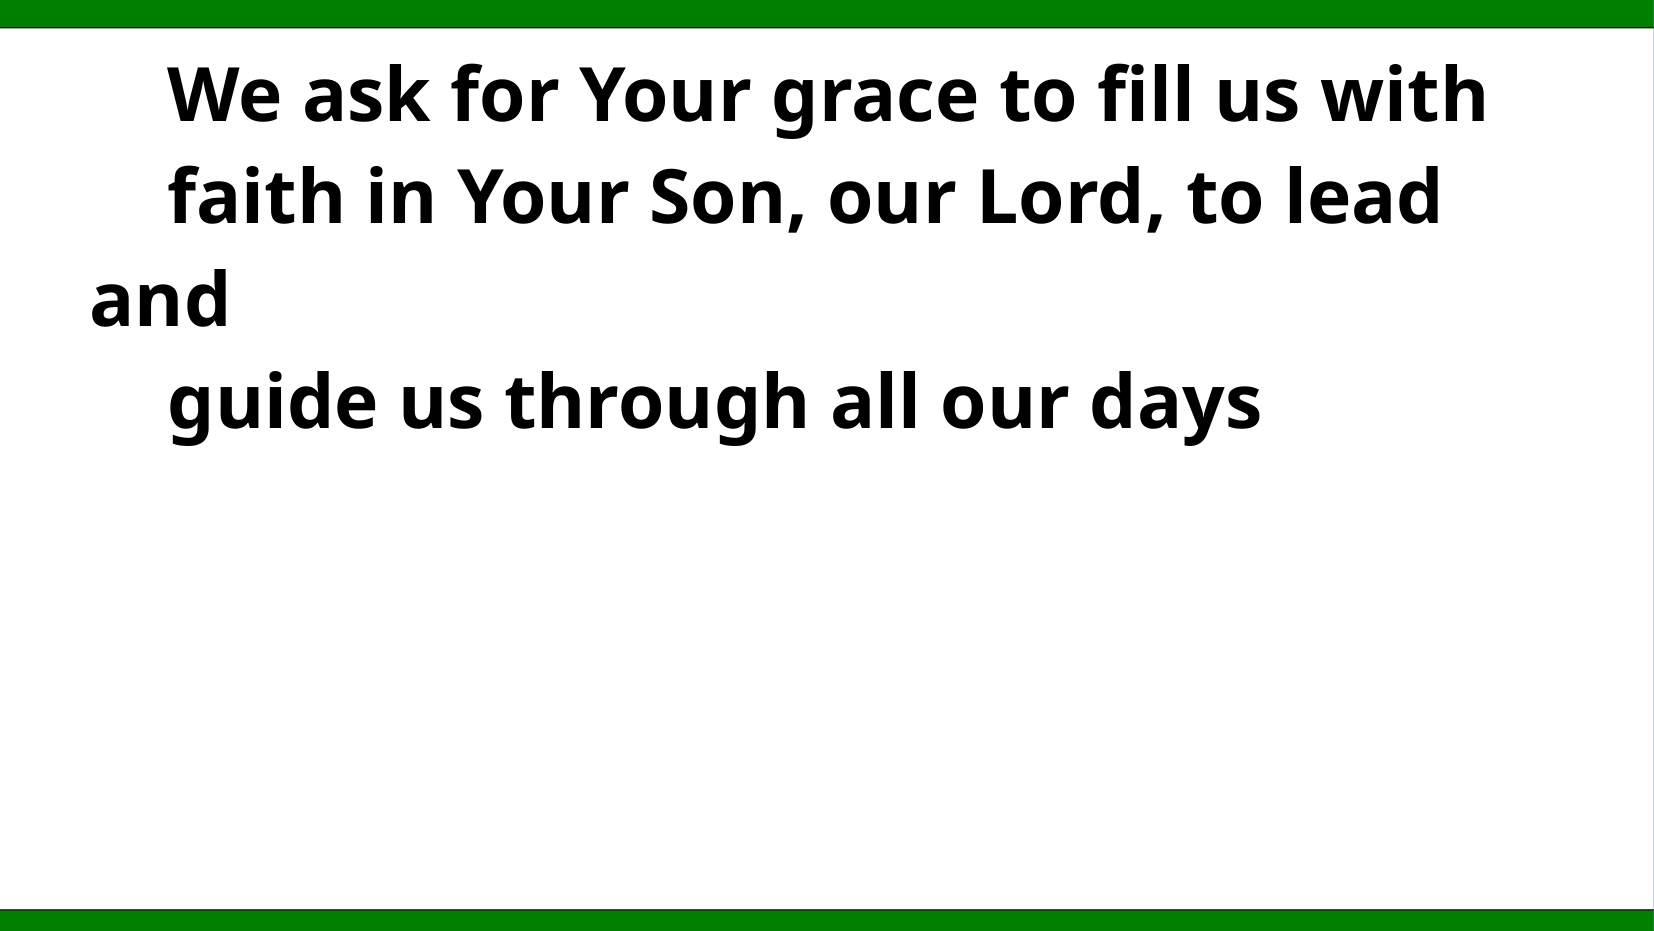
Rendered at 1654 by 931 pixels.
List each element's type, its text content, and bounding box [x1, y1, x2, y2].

picture [0, 0, 1654, 931]
text_box We ask for Your grace to fill us with faith in Your Son, our Lord, to lead and guide us through all our days [75, 34, 1573, 349]
